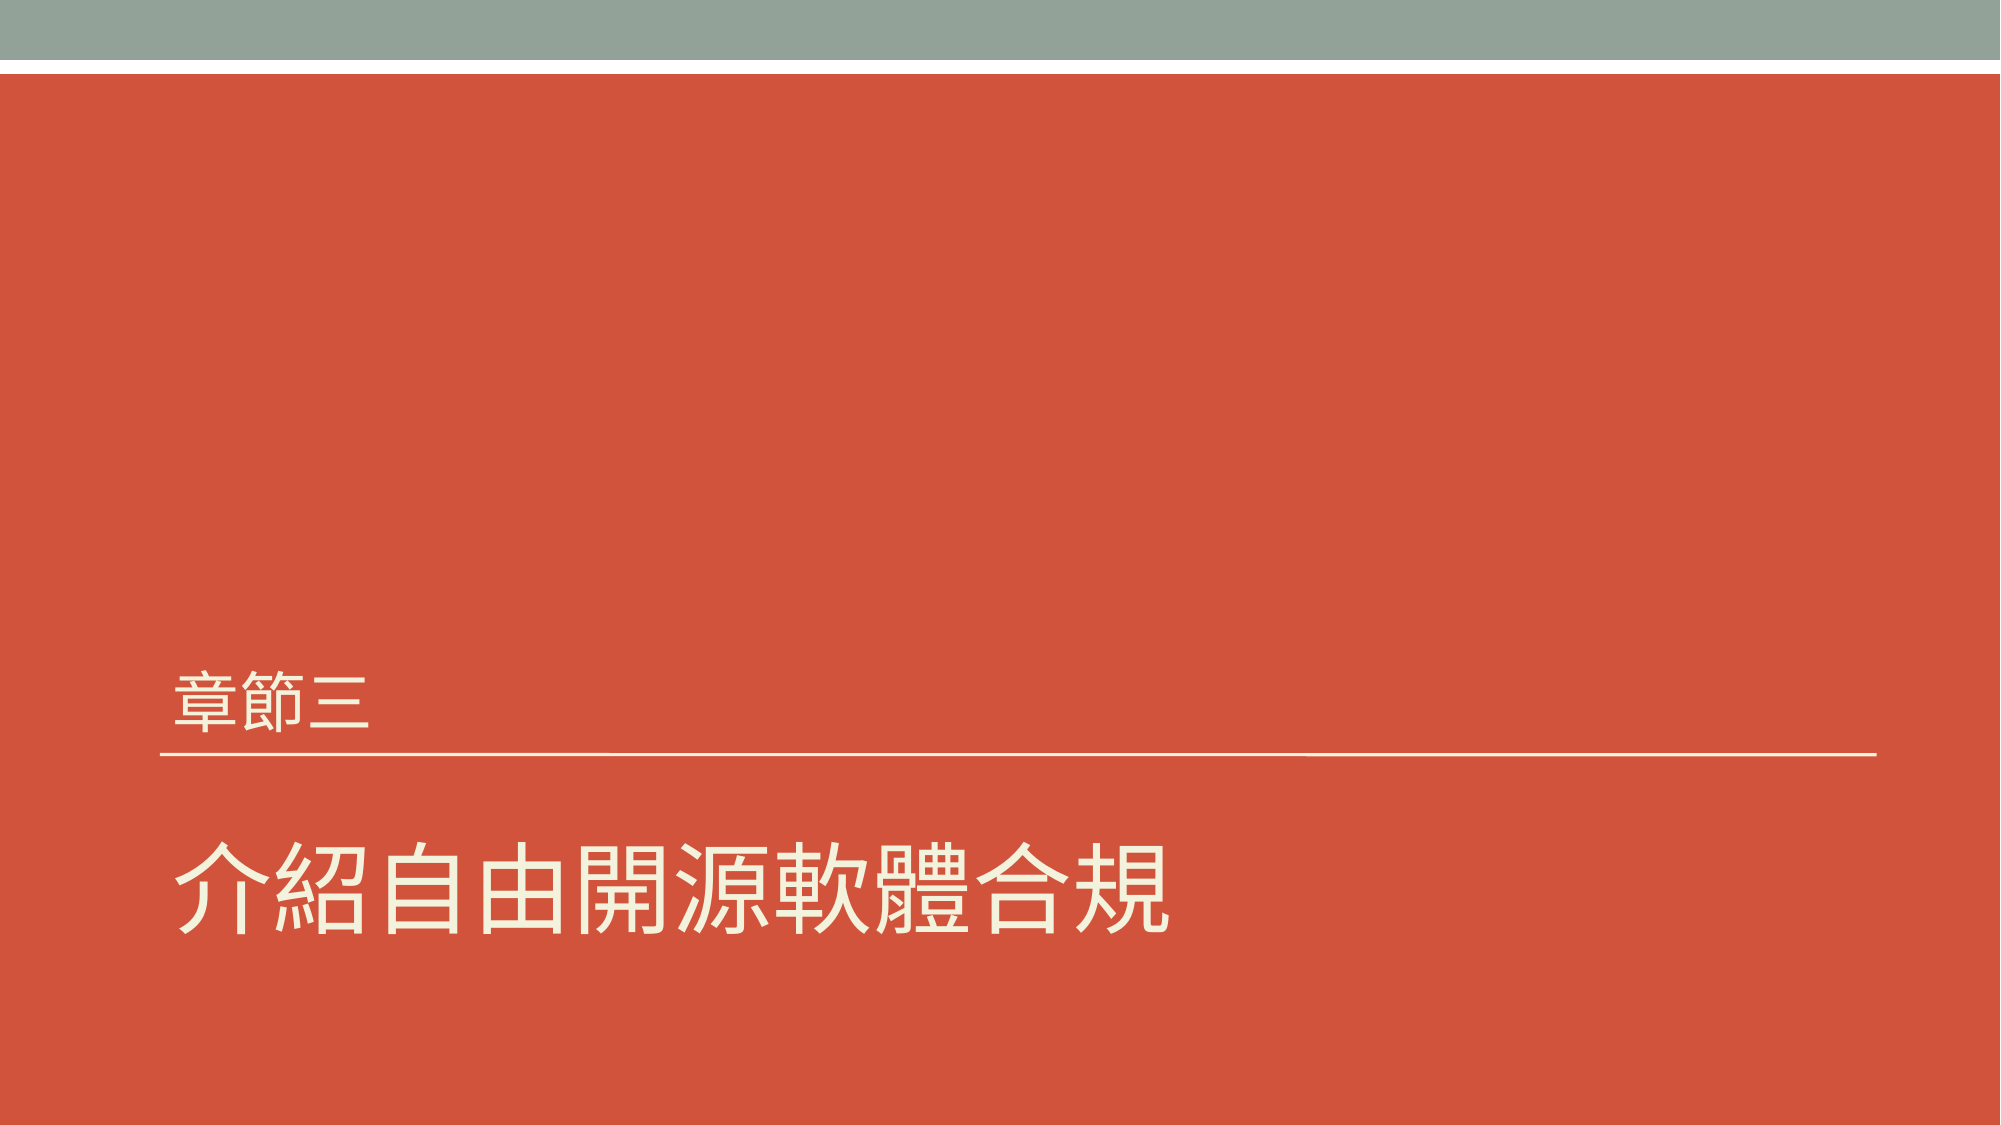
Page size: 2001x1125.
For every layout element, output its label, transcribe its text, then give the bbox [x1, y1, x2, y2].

list 介紹自由開源軟體合規 [157, 758, 1858, 1006]
title 章節三 [157, 387, 1858, 749]
